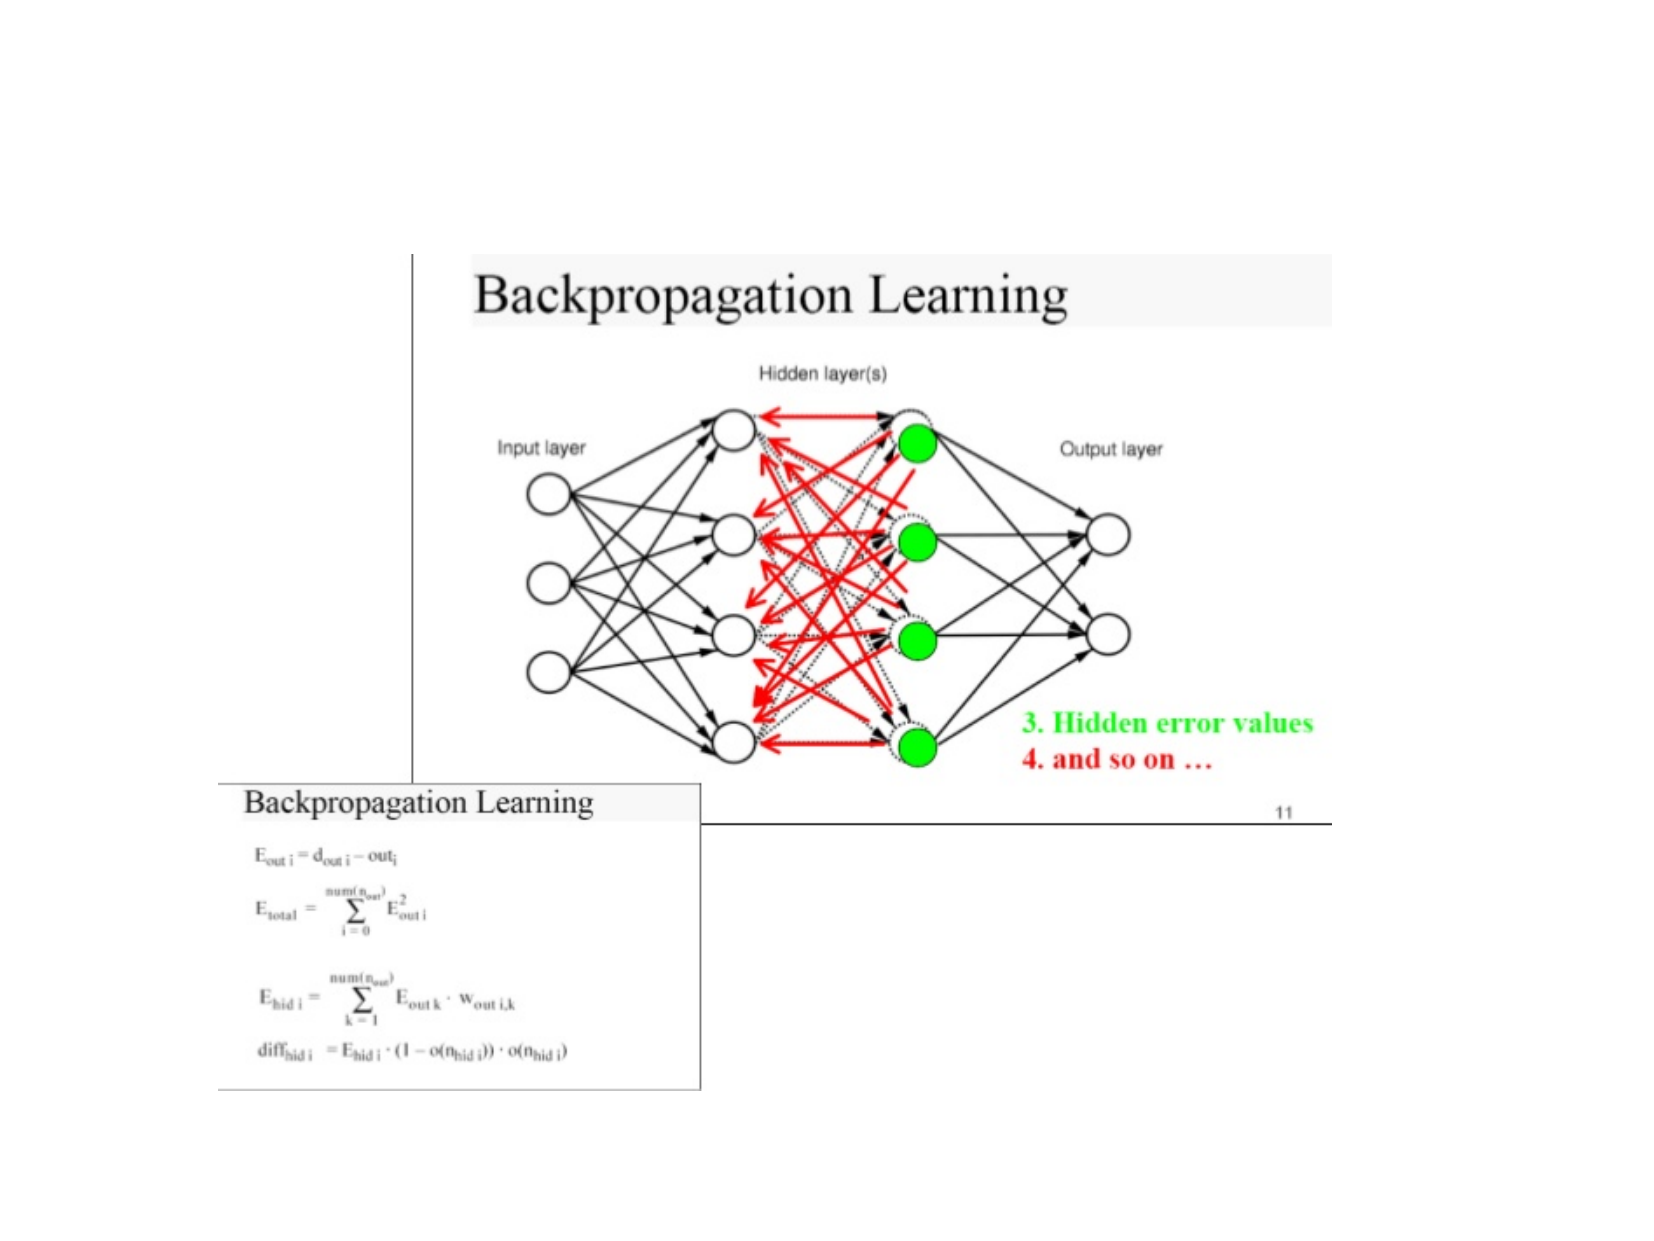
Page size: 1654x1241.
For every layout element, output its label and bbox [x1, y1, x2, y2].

picture [218, 254, 1332, 1091]
